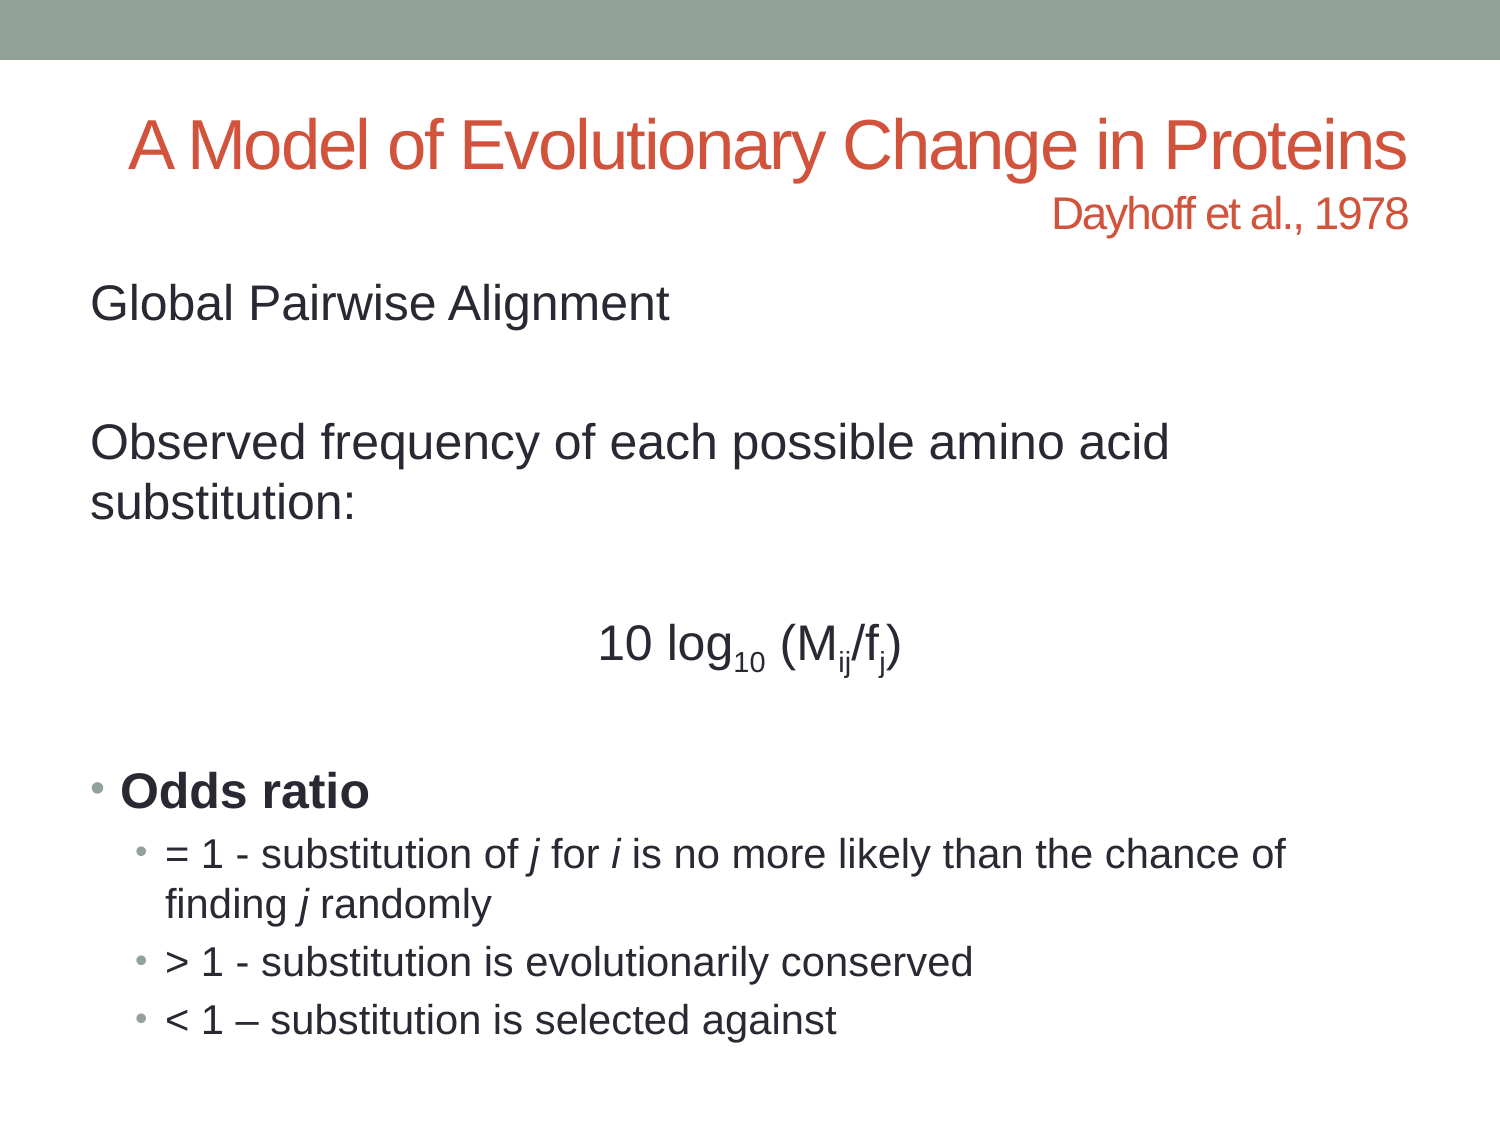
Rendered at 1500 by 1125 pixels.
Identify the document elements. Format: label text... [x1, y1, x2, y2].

title A Model of Evolutionary Change in Proteins Dayhoff et al., 1978 [75, 87, 1425, 250]
list Global Pairwise Alignment Observed frequency of each possible amino acid substitution: 10 log10 (Mij/fj) Odds ratio = 1 - substitution of j for i is no more likely than the chance of finding j randomly > 1 - substitution is evolutionarily conserved < 1 – substitution is selected against [75, 262, 1425, 1063]
